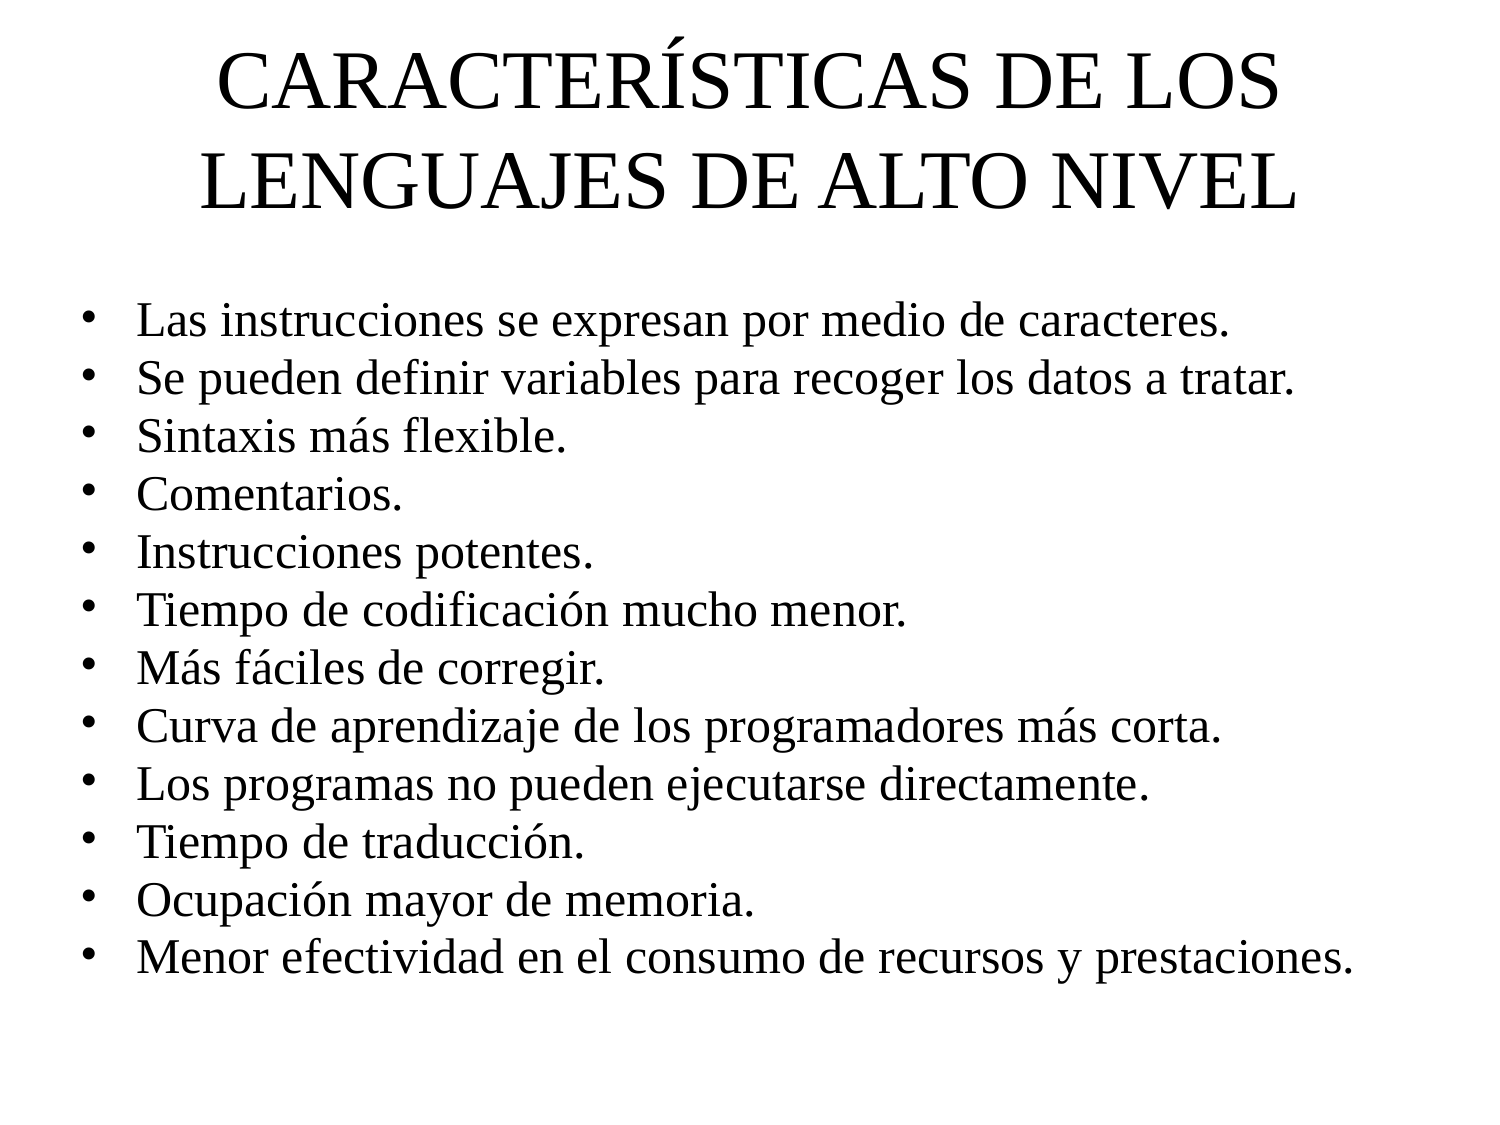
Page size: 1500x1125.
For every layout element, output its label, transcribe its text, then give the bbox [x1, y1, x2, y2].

list Las instrucciones se expresan por medio de caracteres. Se pueden definir variables para recoger los datos a tratar. Sintaxis más flexible. Comentarios. Instrucciones potentes. Tiempo de codificación mucho menor. Más fáciles de corregir. Curva de aprendizaje de los programadores más corta. Los programas no pueden ejecutarse directamente. Tiempo de traducción. Ocupación mayor de memoria. Menor efectividad en el consumo de recursos y prestaciones. [64, 290, 1471, 1094]
title CARACTERÍSTICAS DE LOS LENGUAJES DE ALTO NIVEL [112, 31, 1388, 219]
